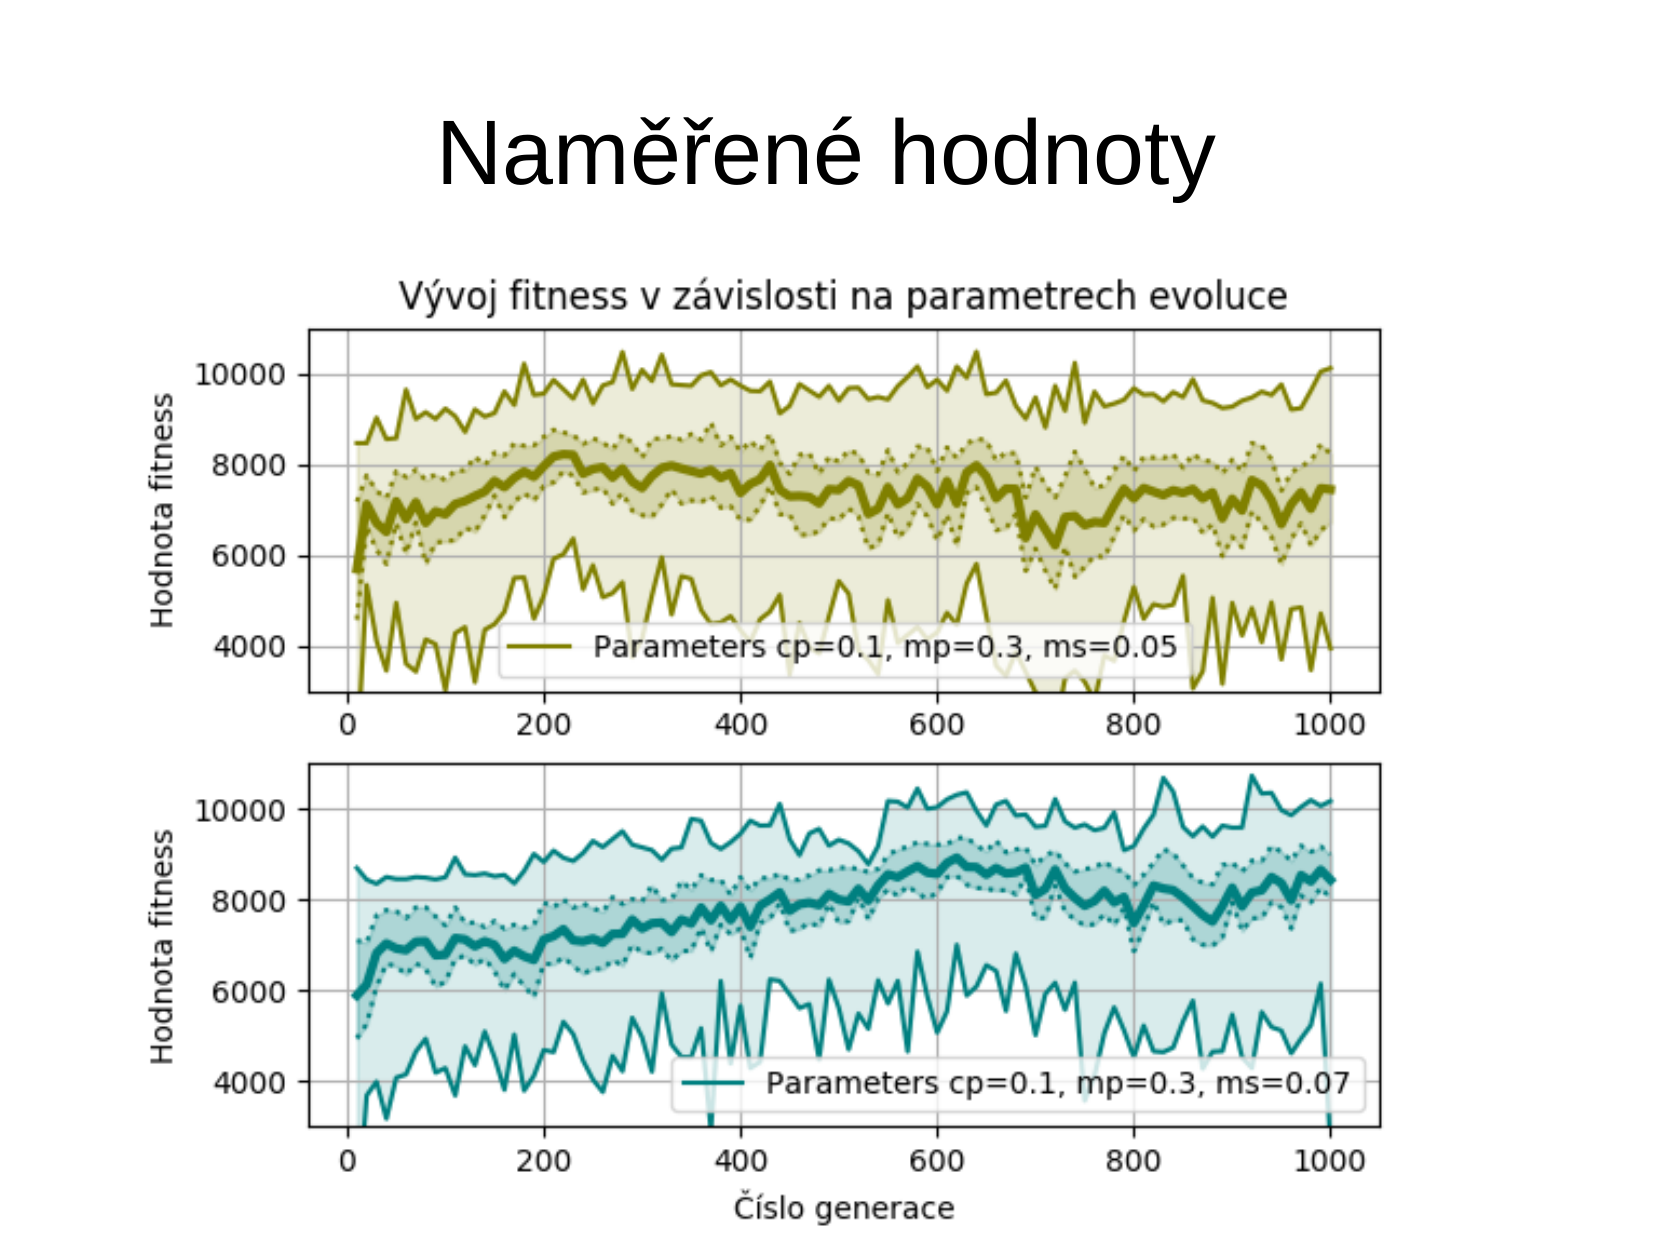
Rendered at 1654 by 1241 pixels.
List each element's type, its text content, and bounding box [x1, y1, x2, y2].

title Naměřené hodnoty [82, 49, 1571, 257]
picture [136, 204, 1518, 1241]
